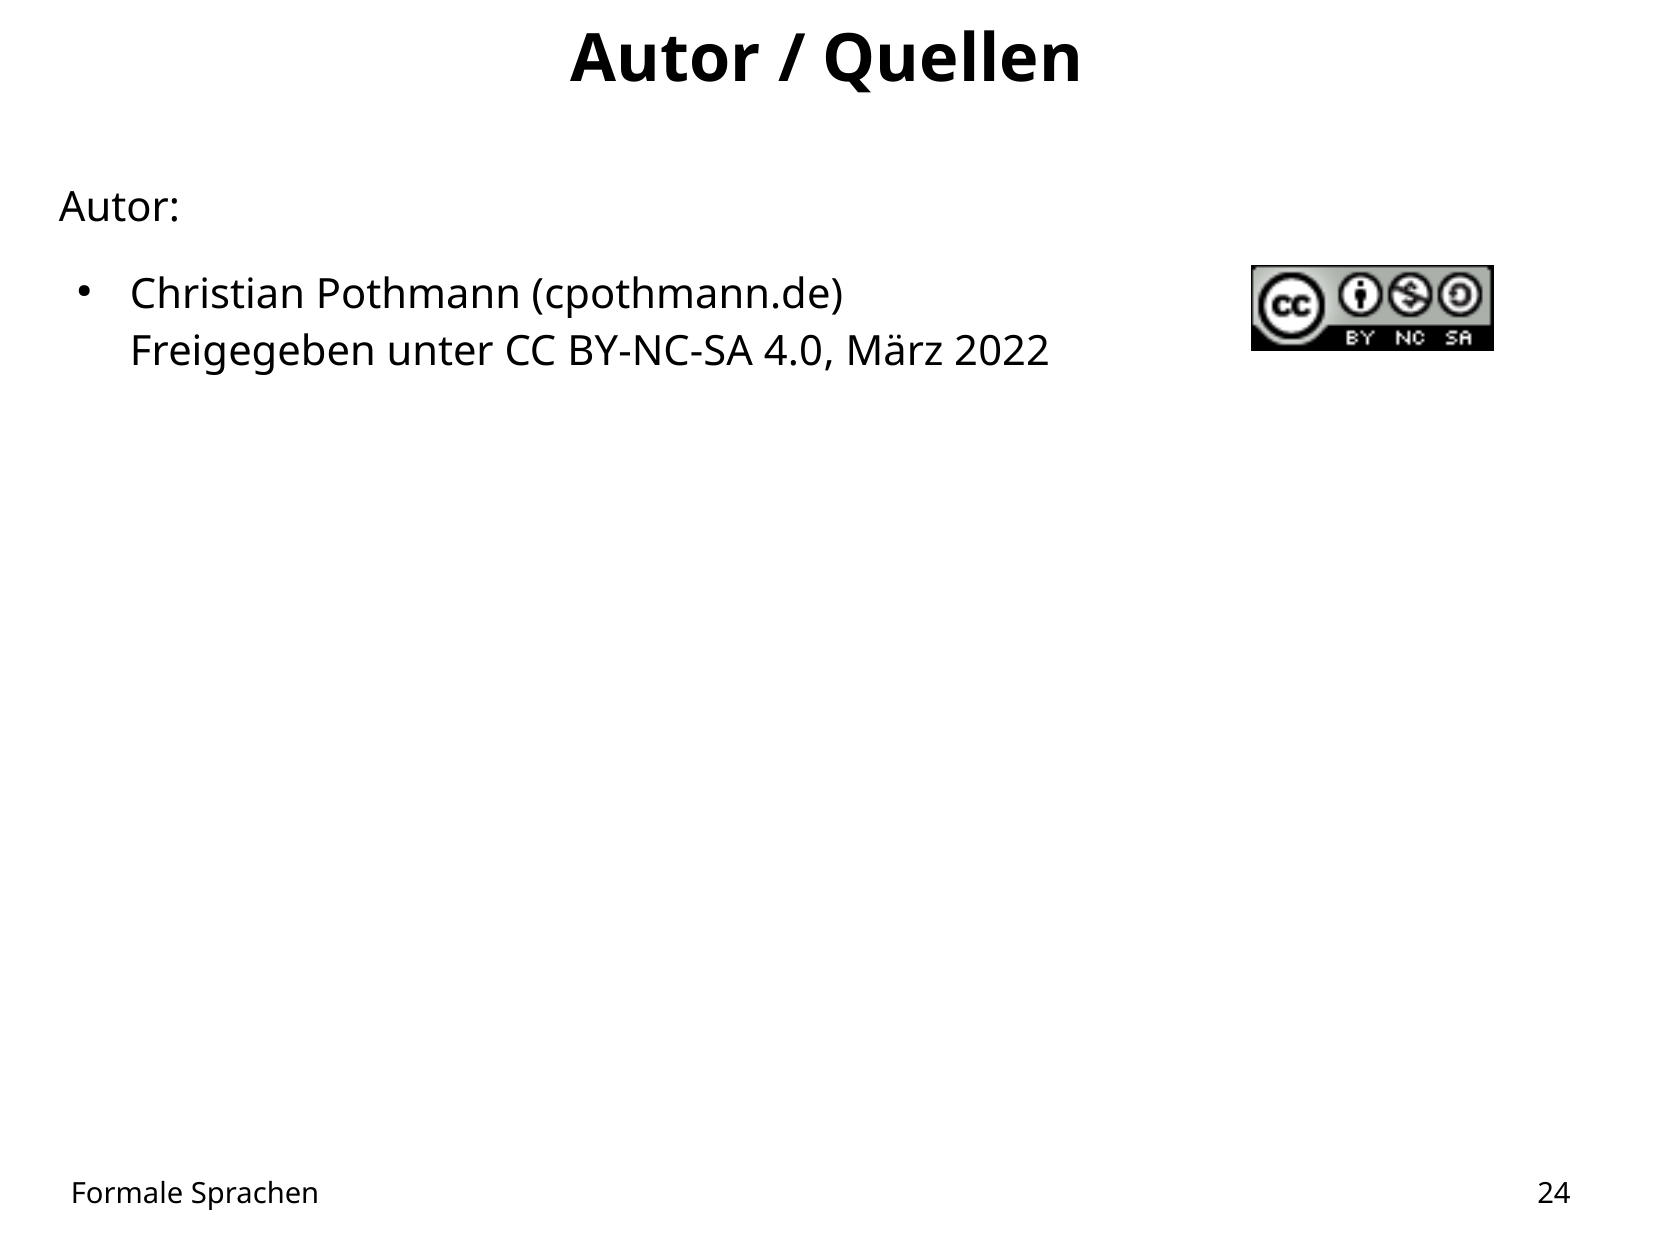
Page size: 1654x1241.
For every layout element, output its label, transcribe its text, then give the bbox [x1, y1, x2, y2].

picture [1251, 265, 1494, 351]
list Autor: Christian Pothmann (cpothmann.de) Freigegeben unter CC BY-NC-SA 4.0, März 2022 [59, 177, 1583, 1146]
title Autor / Quellen [0, 5, 1654, 107]
